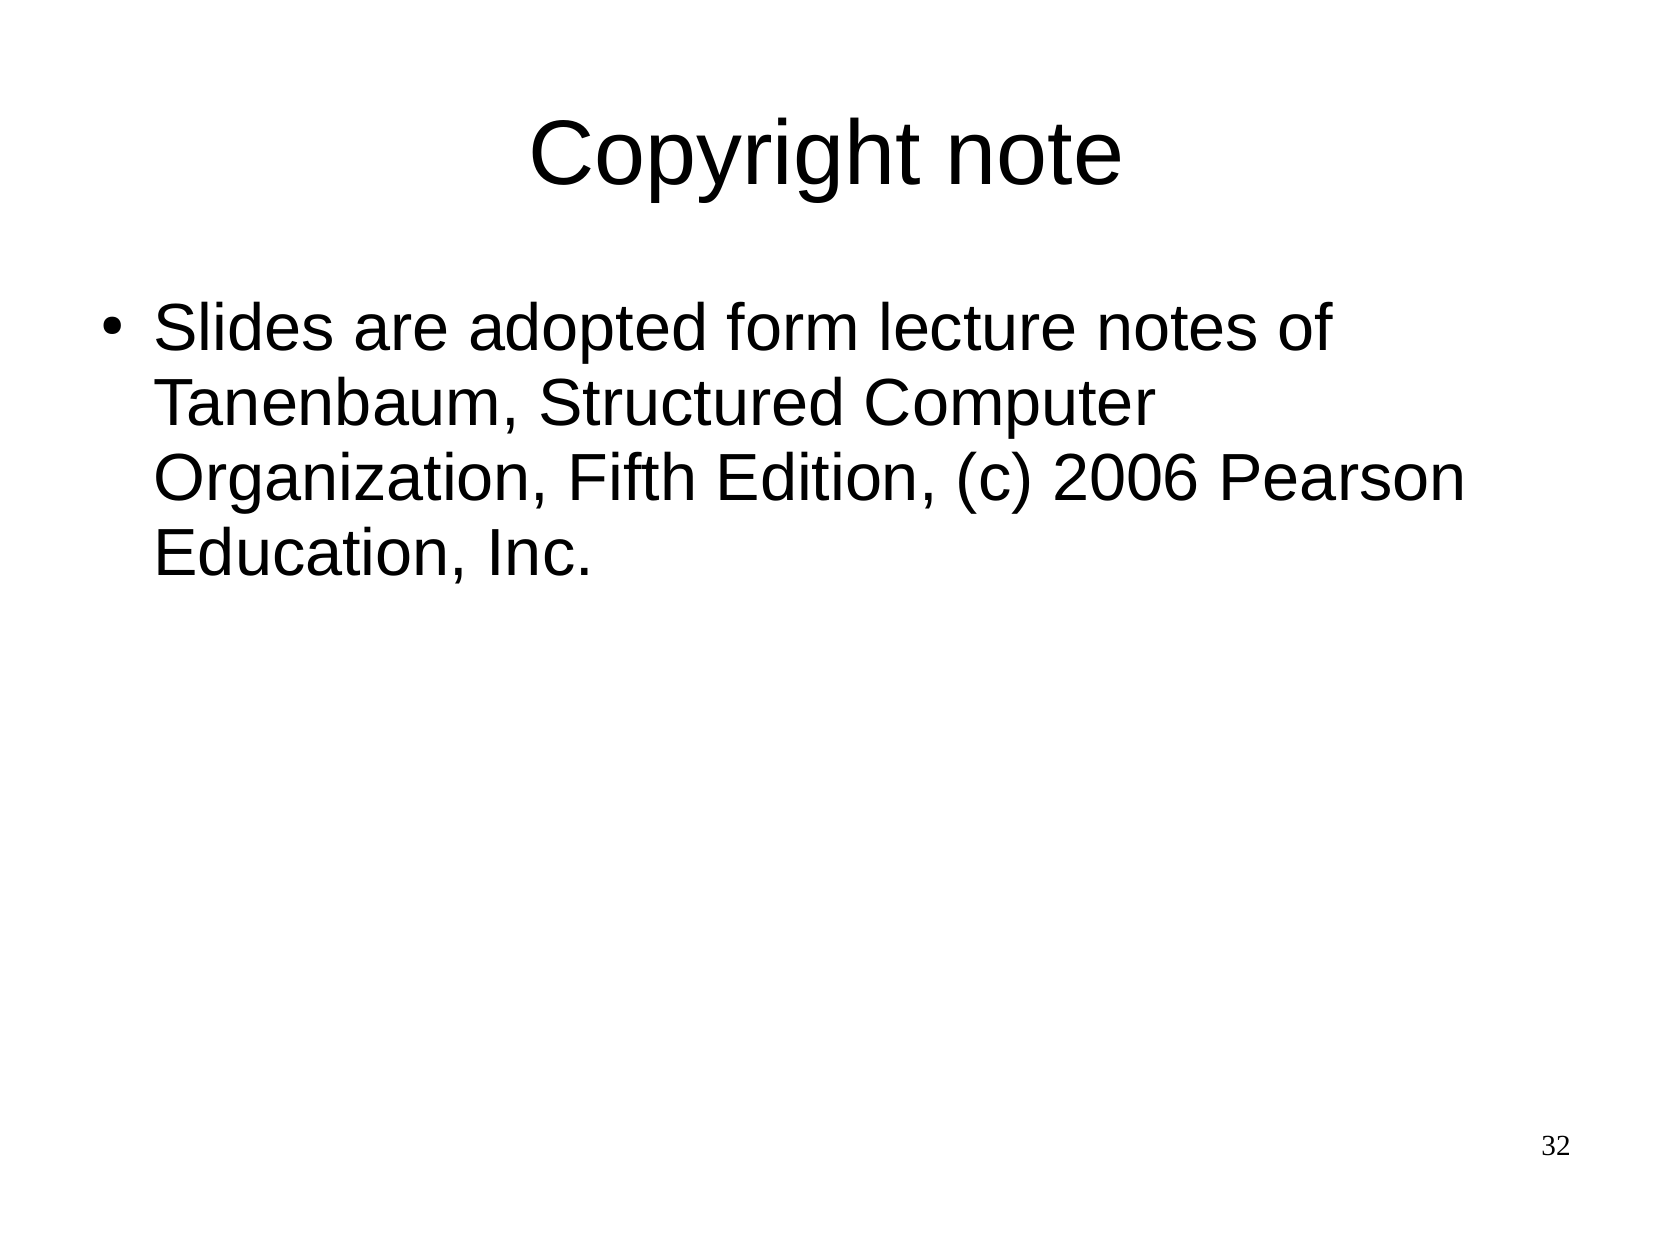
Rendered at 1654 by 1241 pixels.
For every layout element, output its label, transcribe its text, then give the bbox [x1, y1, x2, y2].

title Copyright note [82, 49, 1571, 257]
list Slides are adopted form lecture notes of Tanenbaum, Structured Computer Organization, Fifth Edition, (c) 2006 Pearson Education, Inc. [82, 290, 1538, 1010]
